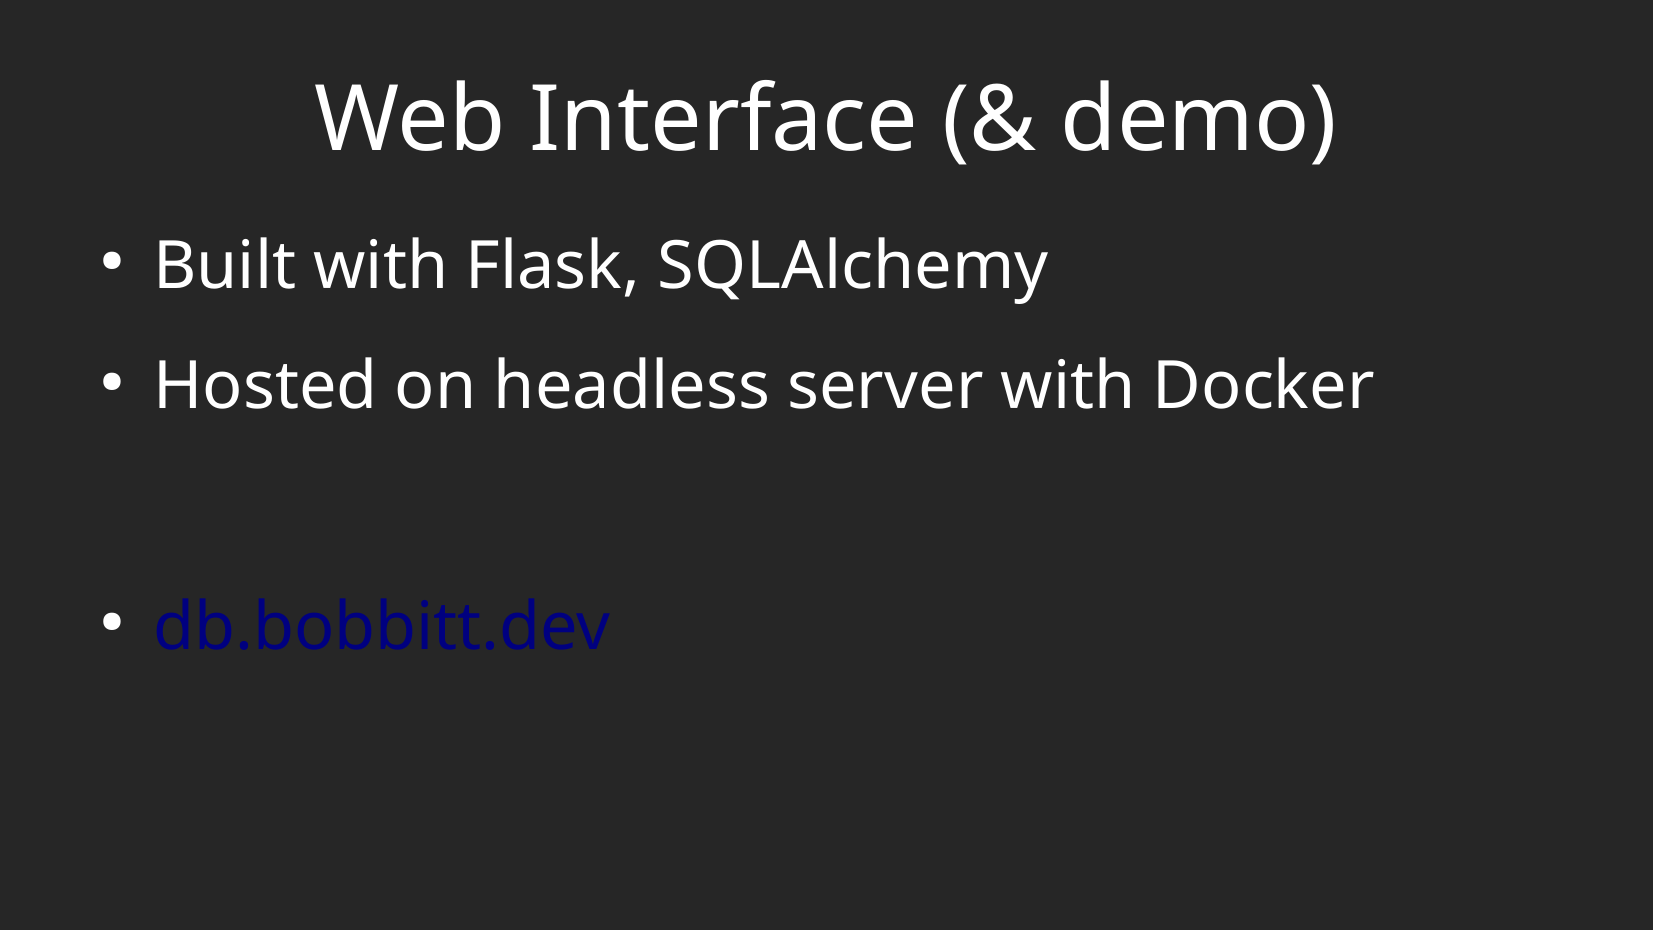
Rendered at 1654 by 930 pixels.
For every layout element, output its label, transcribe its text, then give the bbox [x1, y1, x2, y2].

title Web Interface (& demo) [82, 37, 1571, 193]
list Built with Flask, SQLAlchemy Hosted on headless server with Docker db.bobbitt.dev [82, 217, 1571, 757]
